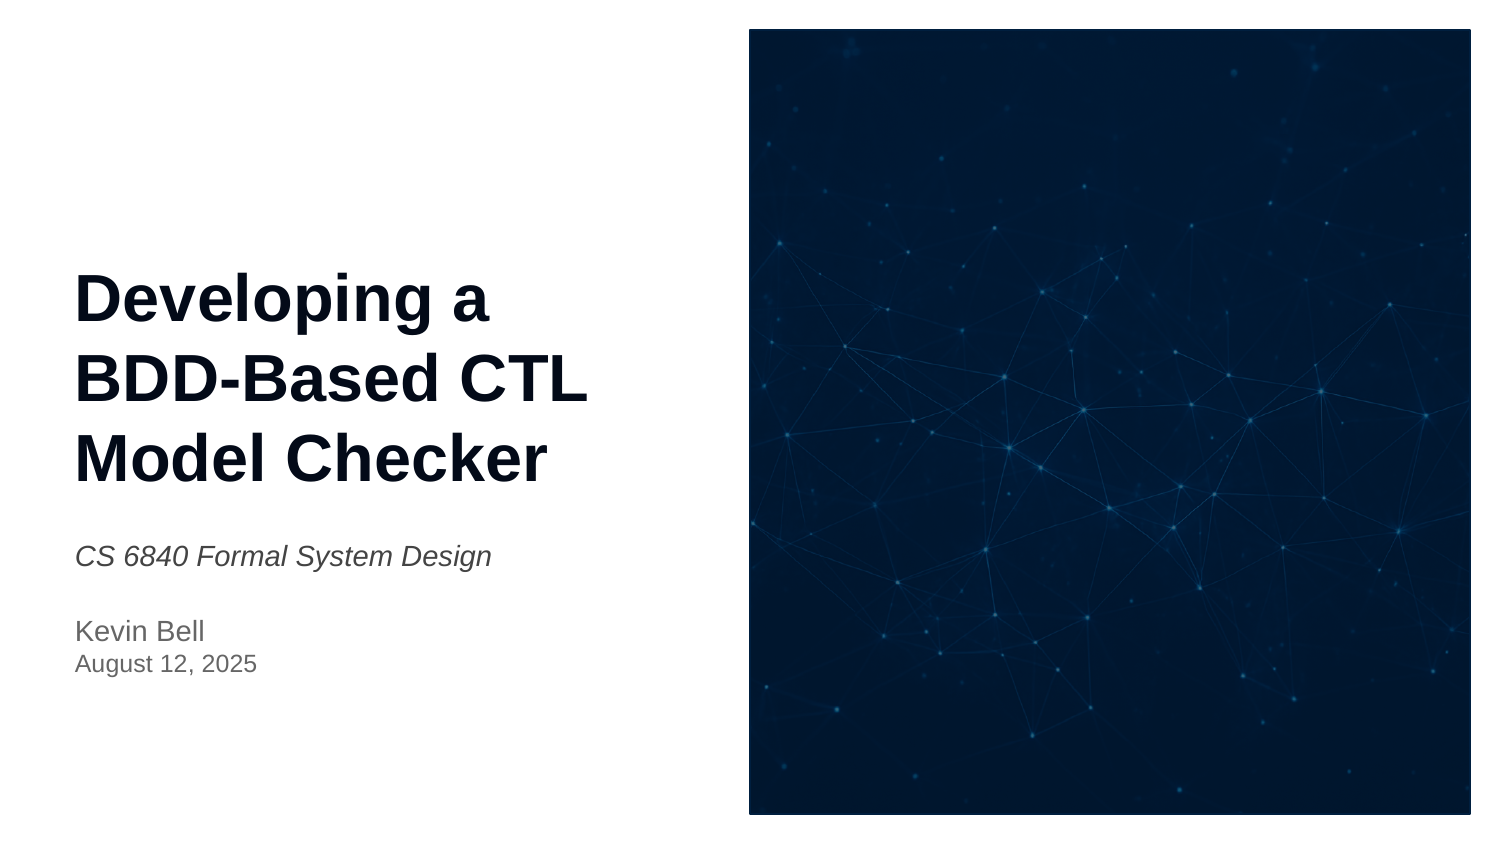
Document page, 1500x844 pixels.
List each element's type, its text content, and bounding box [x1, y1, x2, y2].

text_box CS 6840 Formal System Design [59, 524, 885, 585]
text_box Kevin Bell August 12, 2025 [59, 599, 885, 690]
text_box Developing a BDD‑Based CTL Model Checker [59, 224, 788, 524]
text_box [749, 29, 1470, 814]
